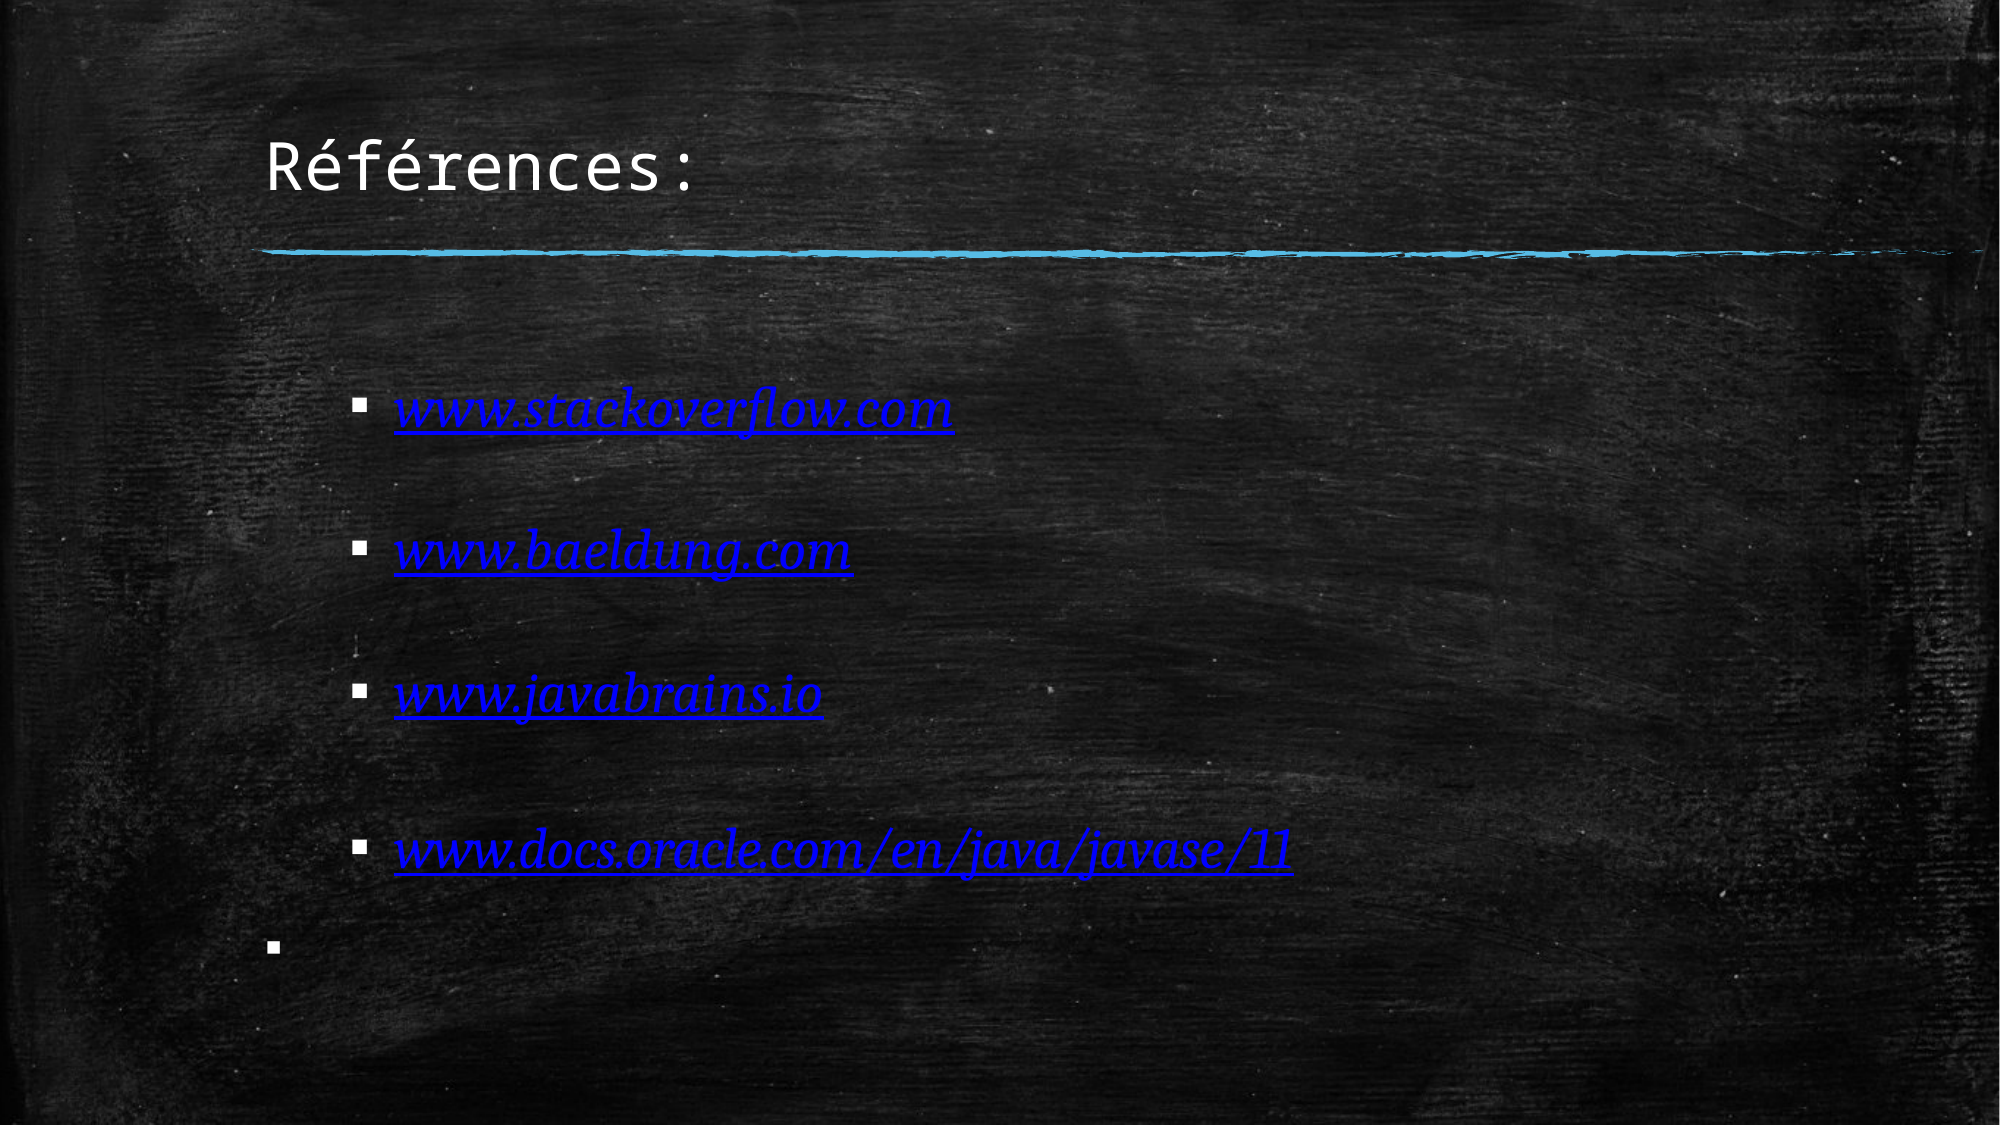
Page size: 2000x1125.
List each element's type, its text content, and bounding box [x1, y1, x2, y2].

title Références: [249, 45, 1788, 213]
list www.stackoverflow.com www.baeldung.com www.javabrains.io www.docs.oracle.com/en/java/javase/11 [249, 312, 1839, 1013]
